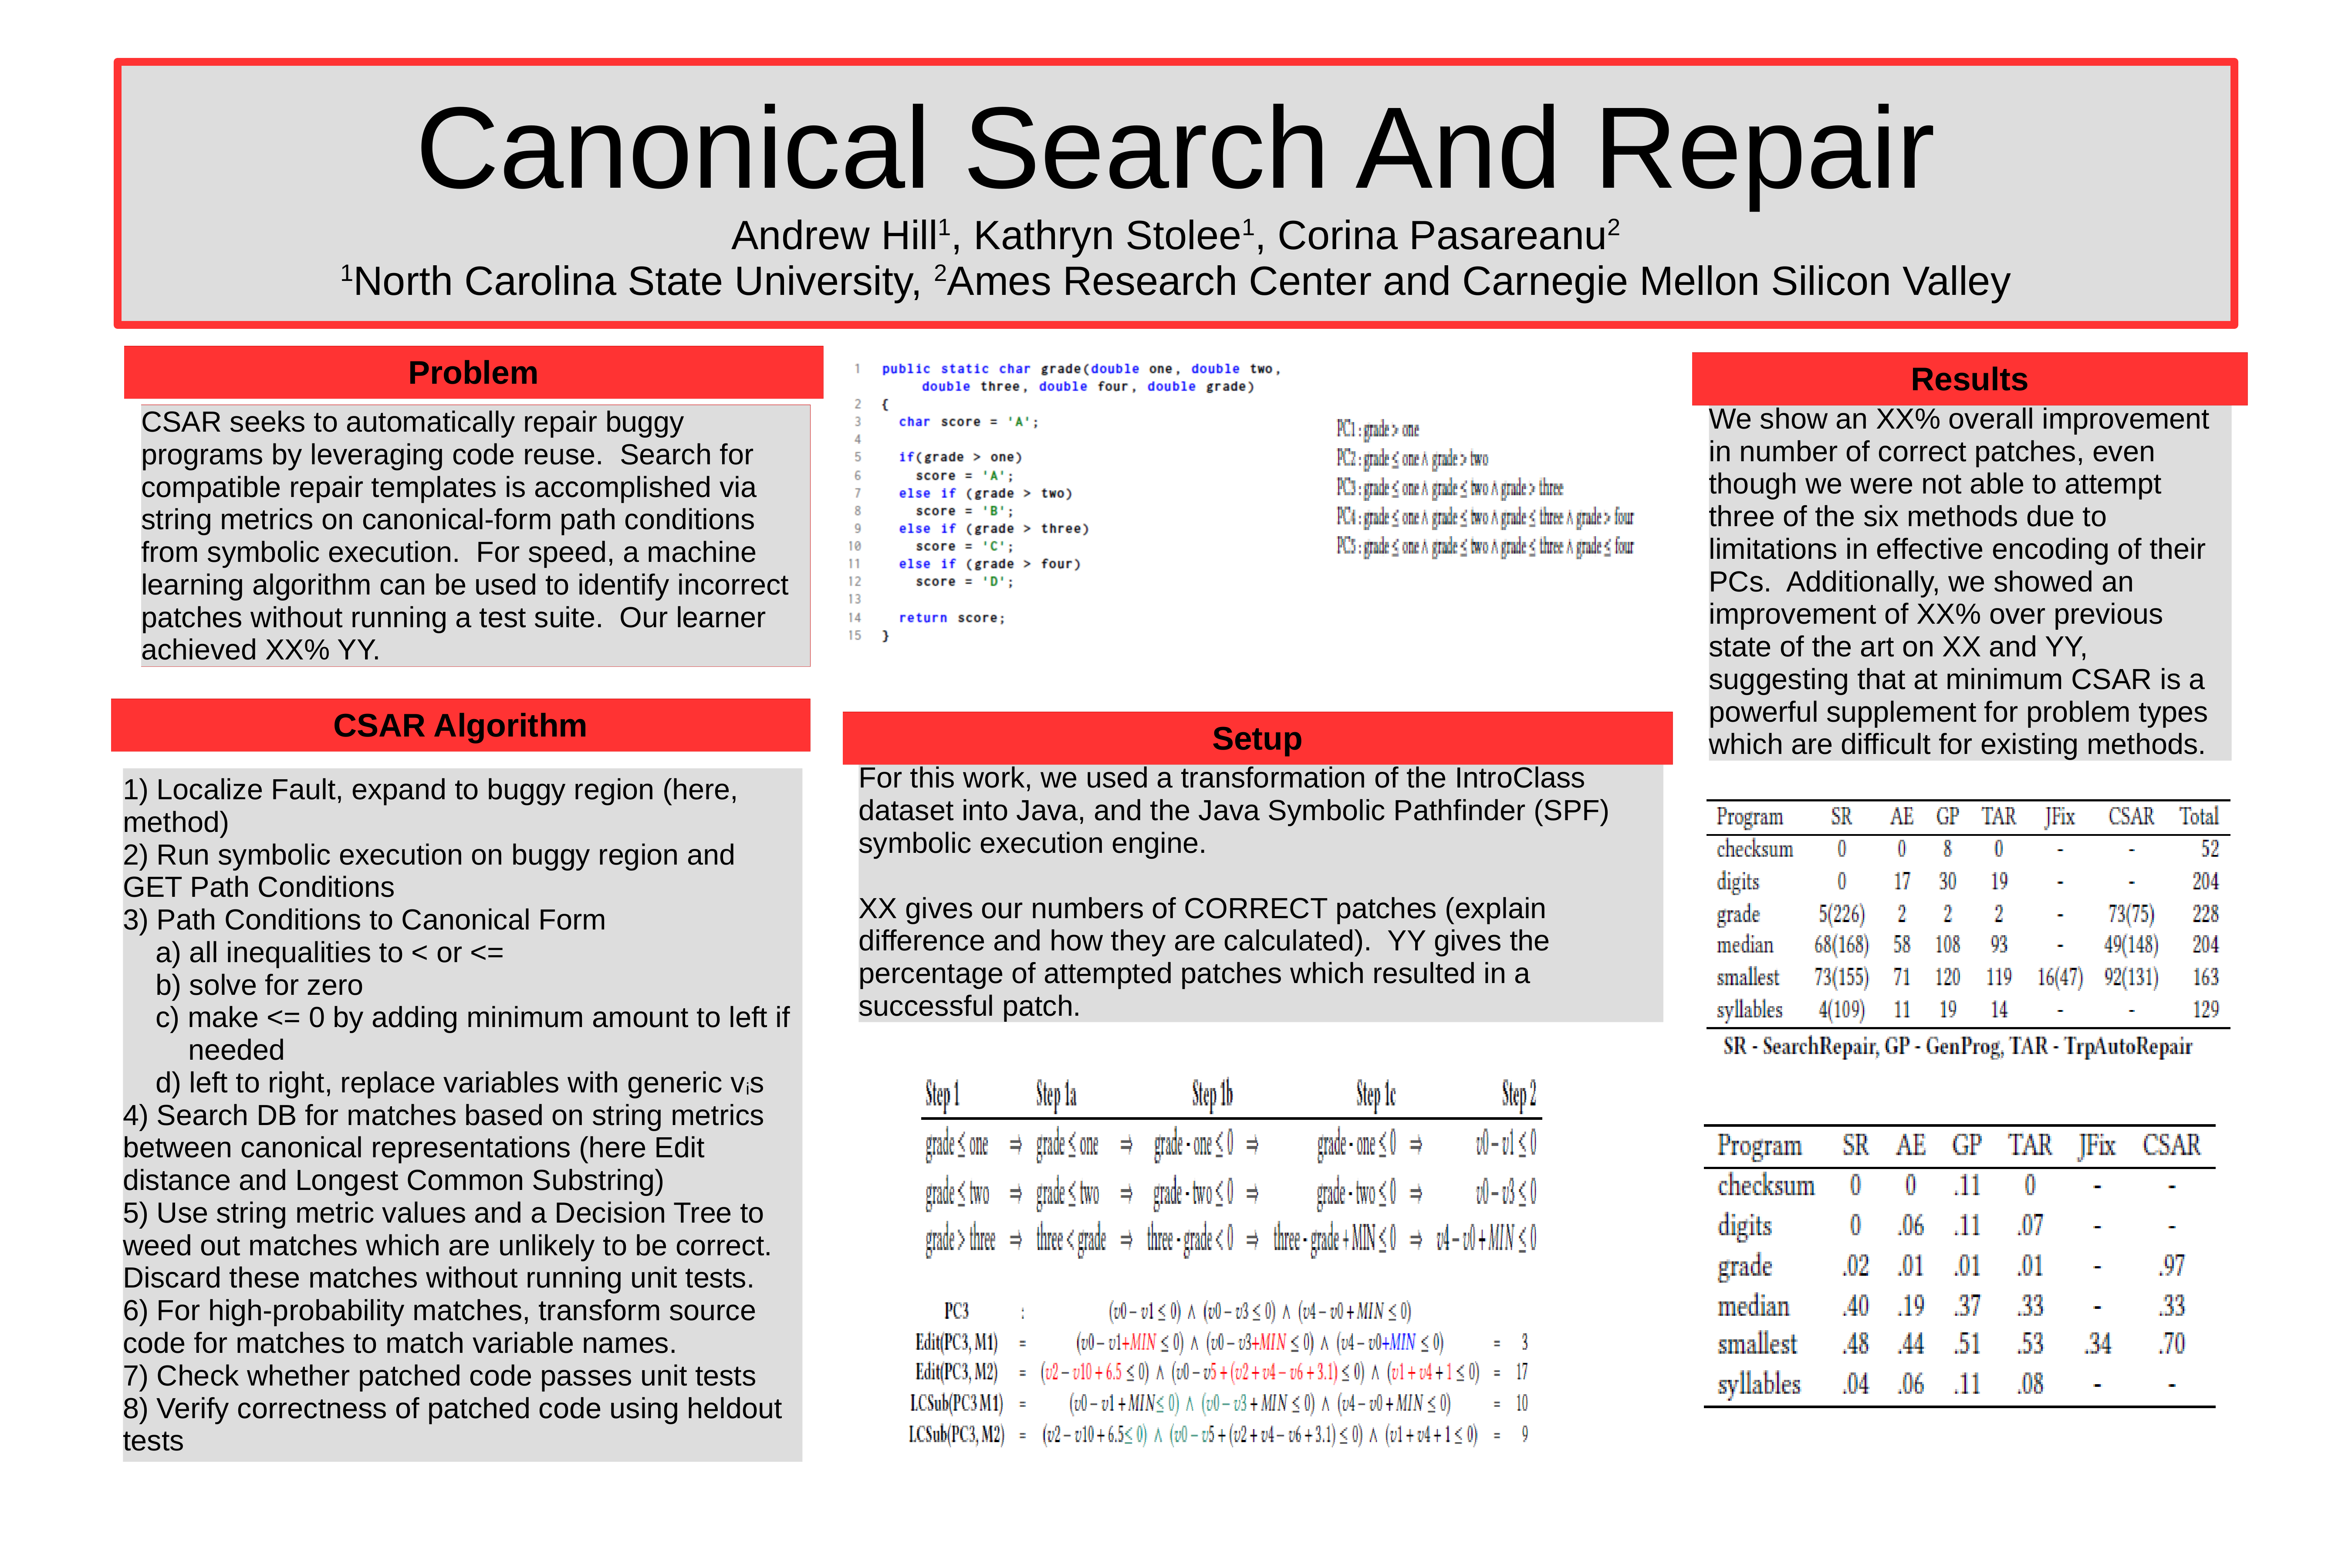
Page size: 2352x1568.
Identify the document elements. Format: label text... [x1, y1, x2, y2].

picture [849, 359, 1288, 649]
text_box CSAR seeks to automatically repair buggy programs by leveraging code reuse. Search for compatible repair templates is accomplished via string metrics on canonical-form path conditions from symbolic execution. For speed, a machine learning algorithm can be used to identify incorrect patches without running a test suite. Our learner achieved XX% YY. [141, 405, 811, 667]
text_box 1) Localize Fault, expand to buggy region (here, method) 2) Run symbolic execution on buggy region and GET Path Conditions 3) Path Conditions to Canonical Form a) all inequalities to < or <= b) solve for zero c) make <= 0 by adding minimum amount to left if needed d) left to right, replace variables with generic vis 4) Search DB for matches based on string metrics between canonical representations (here Edit distance and Longest Common Substring) 5) Use string metric values and a Decision Tree to weed out matches which are unlikely to be correct. Discard these matches without running unit tests. 6) For high-probability matches, transform source code for matches to match variable names. 7) Check whether patched code passes unit tests 8) Verify correctness of patched code using heldout tests [123, 768, 803, 1462]
picture [1705, 790, 2235, 1072]
picture [1699, 1110, 2228, 1418]
text_box Setup [843, 712, 1673, 765]
text_box Results [1692, 353, 2248, 406]
picture [908, 1293, 1536, 1457]
title Canonical Search And Repair Andrew Hill1, Kathryn Stolee1, Corina Pasareanu2 1North Carolina State University, 2Ames Research Center and Carnegie Mellon Silicon Valley [118, 61, 2234, 325]
subtitle We show an XX% overall improvement in number of correct patches, even though we were not able to attempt three of the six methods due to limitations in effective encoding of their PCs. Additionally, we showed an improvement of XX% over previous state of the art on XX and YY, suggesting that at minimum CSAR is a powerful supplement for problem types which are difficult for existing methods. [1709, 406, 2232, 761]
text_box For this work, we used a transformation of the IntroClass dataset into Java, and the Java Symbolic Pathfinder (SPF) symbolic execution engine. XX gives our numbers of CORRECT patches (explain difference and how they are calculated). YY gives the percentage of attempted patches which resulted in a successful patch. [858, 765, 1663, 1022]
picture [921, 1071, 1542, 1268]
picture [1333, 413, 1640, 569]
text_box CSAR Algorithm [111, 699, 811, 752]
text_box Problem [124, 346, 824, 399]
